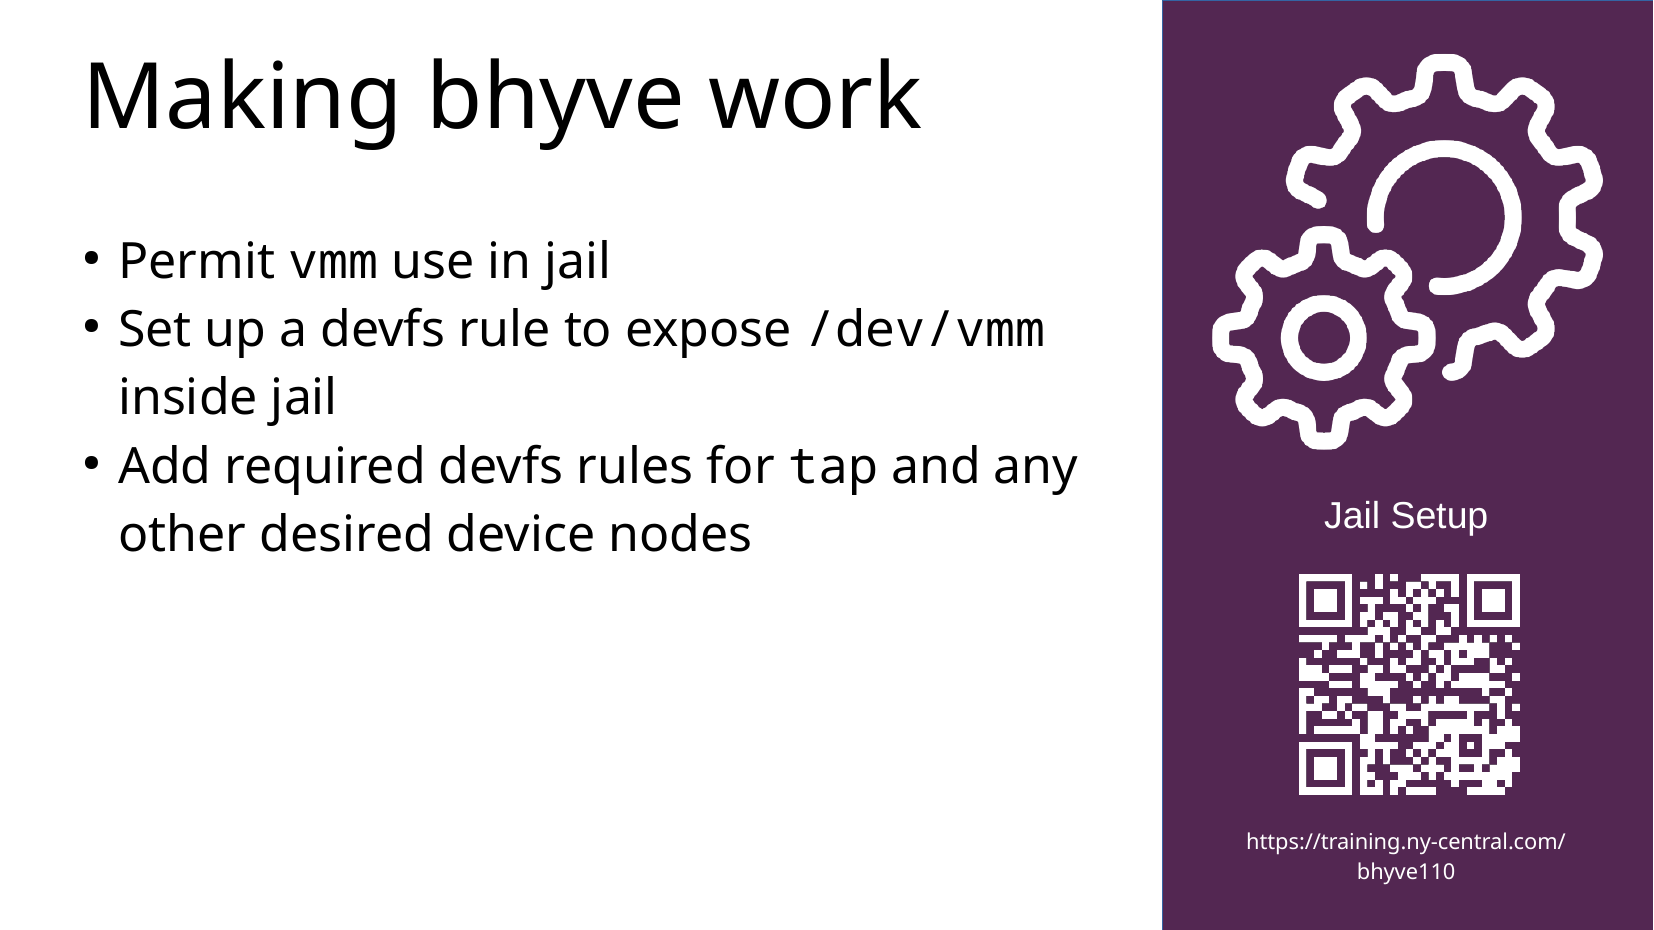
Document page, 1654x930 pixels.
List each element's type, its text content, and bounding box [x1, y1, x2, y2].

picture [1200, 45, 1613, 458]
text_box [1162, 0, 1653, 930]
text_box https://training.ny-central.com/bhyve110 [1200, 819, 1613, 930]
picture [1268, 543, 1550, 826]
text_box Jail Setup [1200, 487, 1613, 638]
subtitle Permit vmm use in jail Set up a devfs rule to expose /dev/vmm inside jail Add required devfs rules for tap and any other desired device nodes [82, 224, 1126, 862]
title Making bhyve work [82, 37, 1571, 150]
